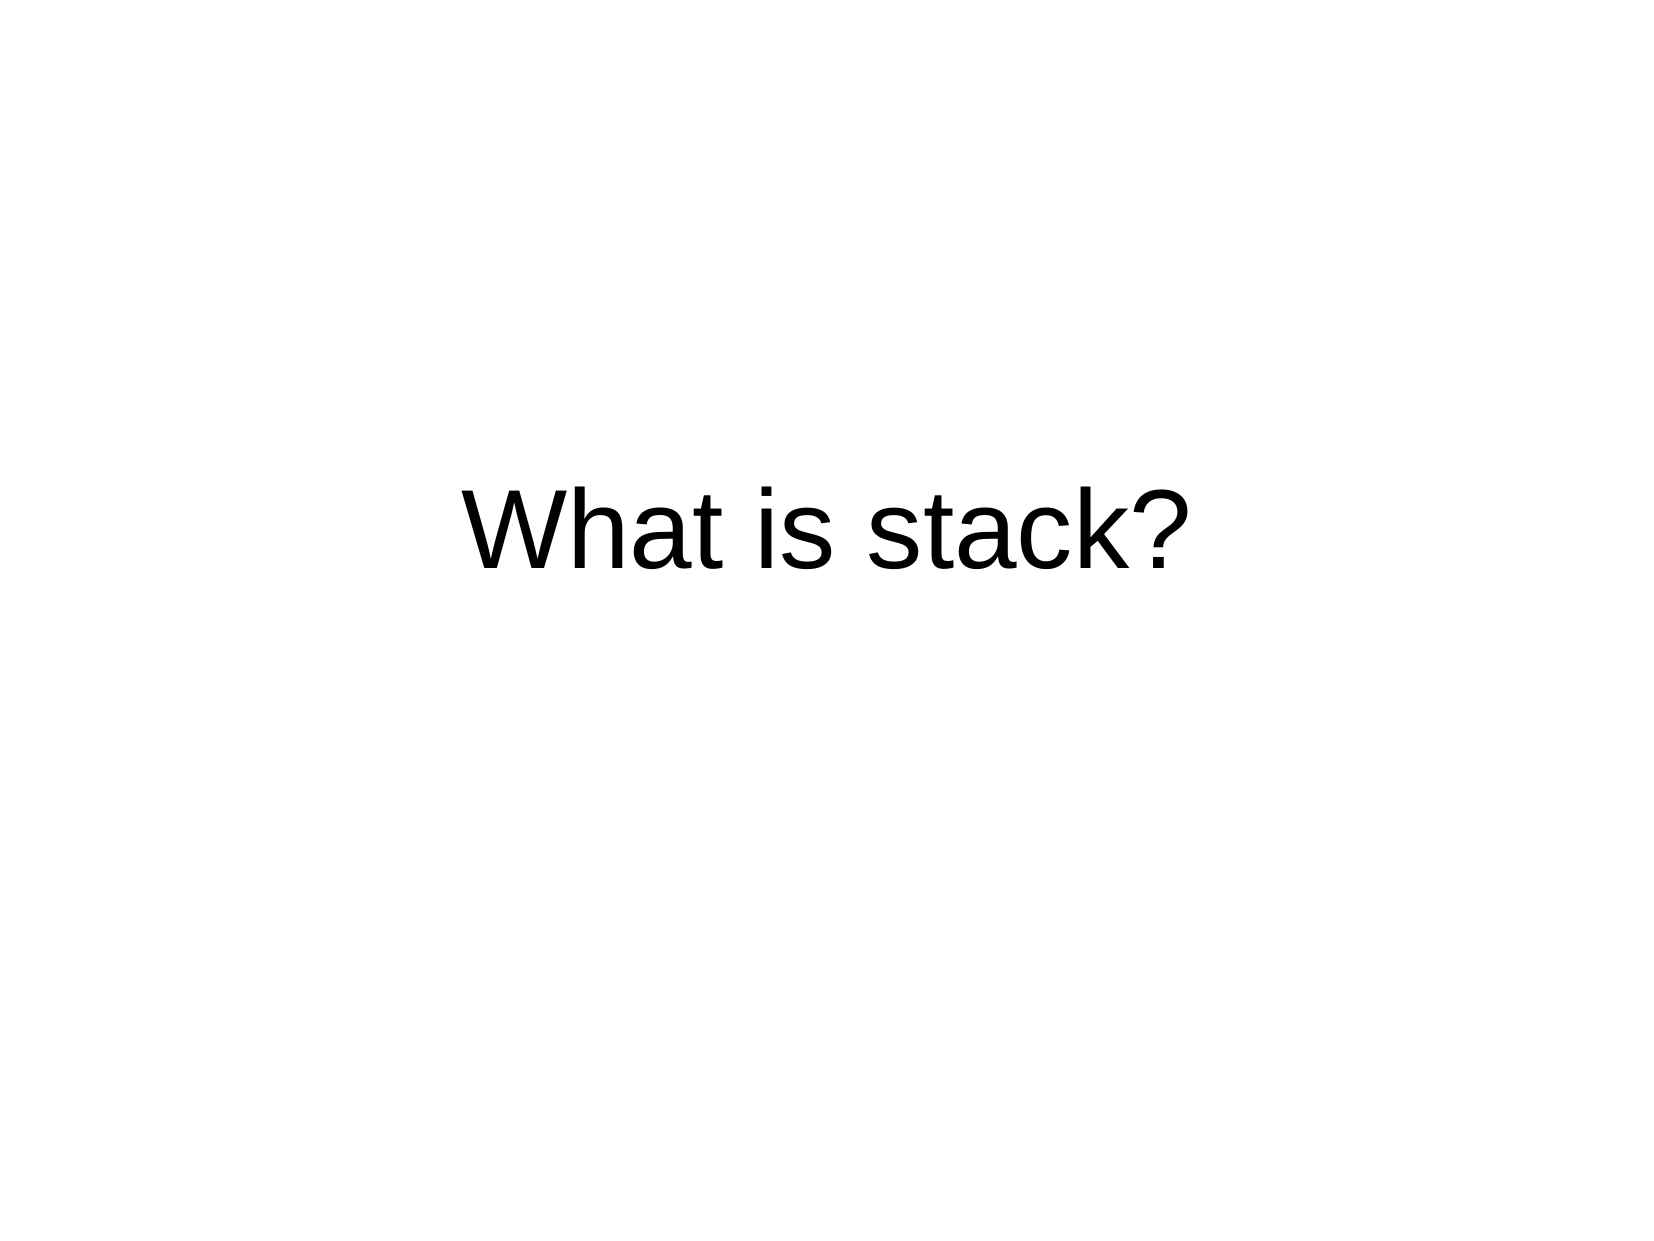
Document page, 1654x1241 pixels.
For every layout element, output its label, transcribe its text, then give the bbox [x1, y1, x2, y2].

subtitle What is stack? [82, 49, 1571, 1010]
